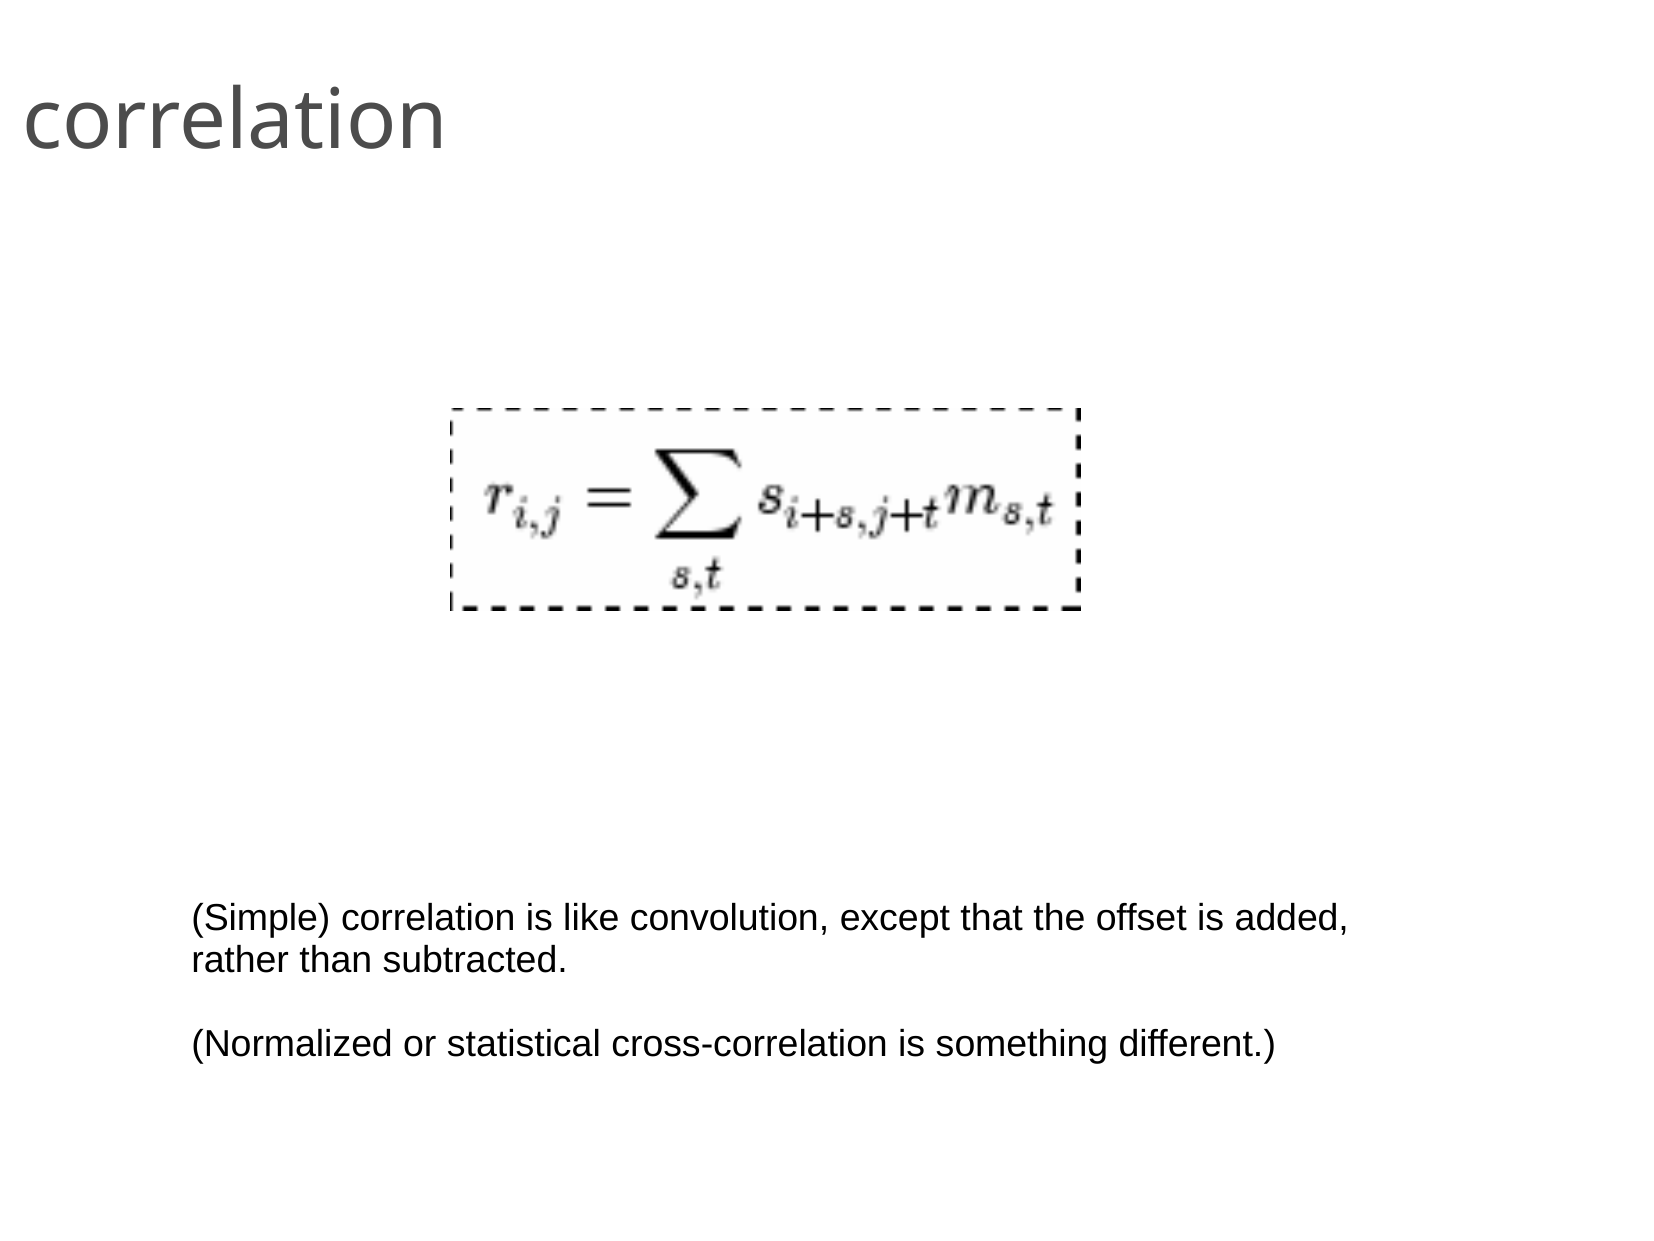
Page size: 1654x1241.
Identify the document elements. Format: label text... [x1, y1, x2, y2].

chart [768, 591, 887, 651]
title correlation [22, 26, 1654, 205]
text_box (Simple) correlation is like convolution, except that the offset is added, rather than subtracted. (Normalized or statistical cross-correlation is something different.) [176, 888, 1375, 1072]
picture [450, 408, 1081, 611]
